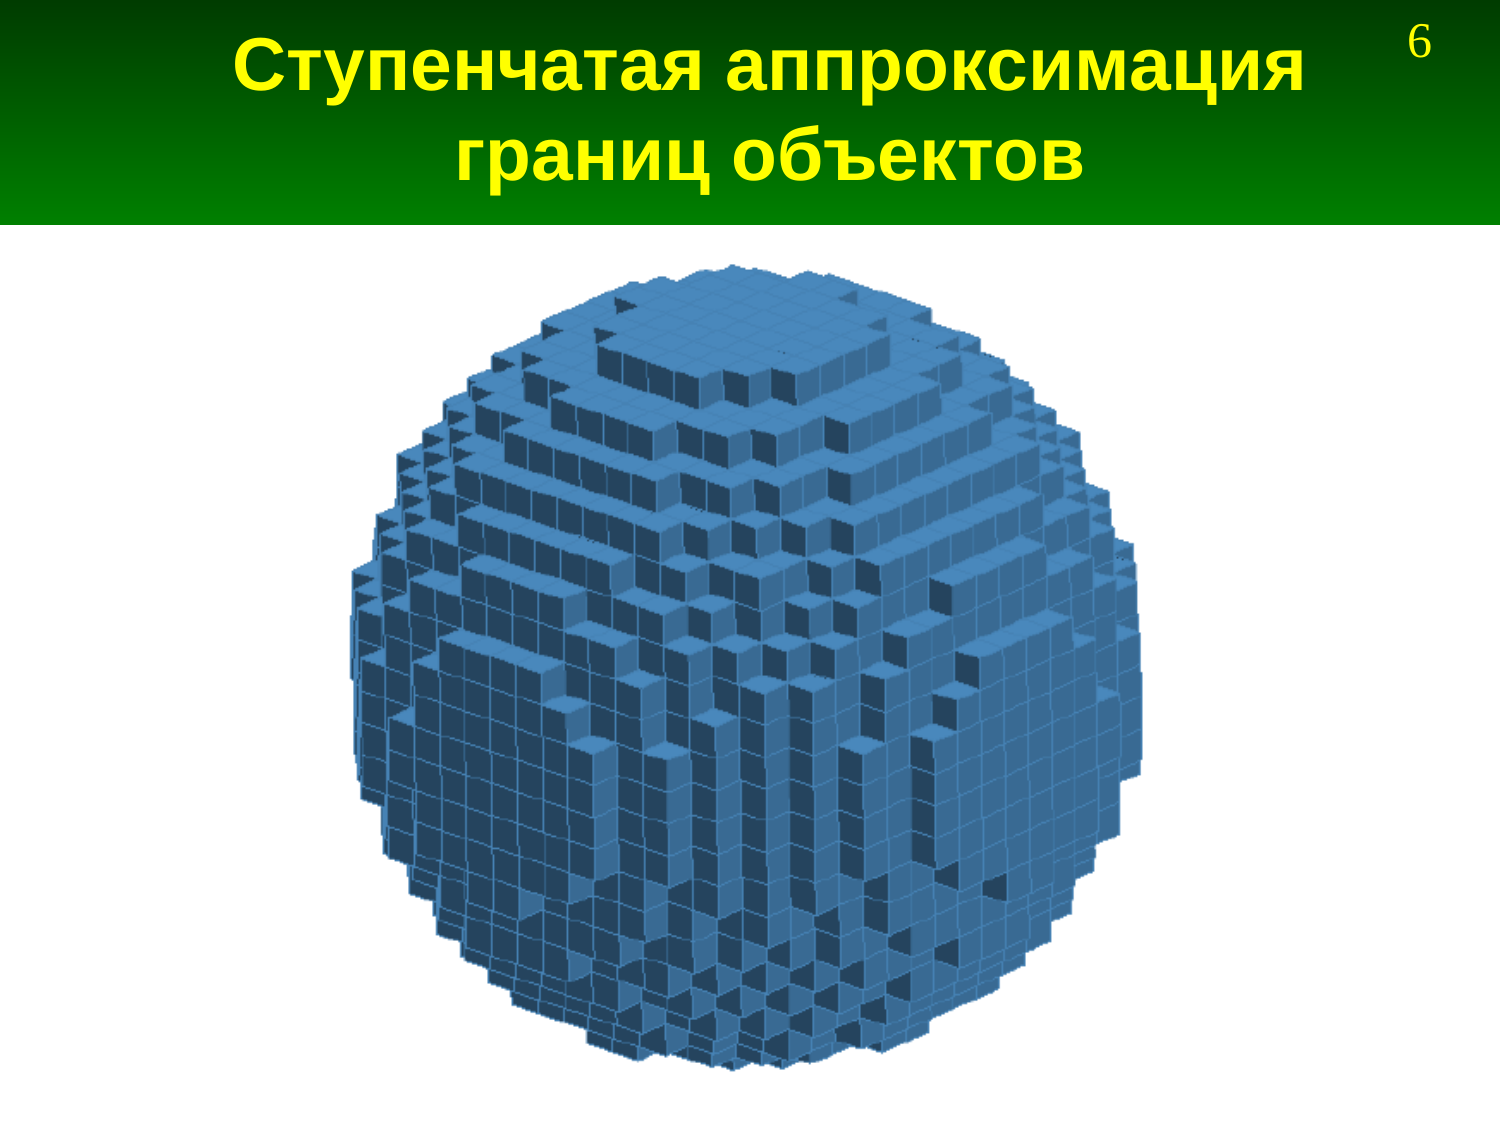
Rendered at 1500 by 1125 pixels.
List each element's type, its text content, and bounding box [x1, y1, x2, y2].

picture [340, 251, 1160, 1106]
title Ступенчатая аппроксимация границ объектов [100, 7, 1441, 204]
